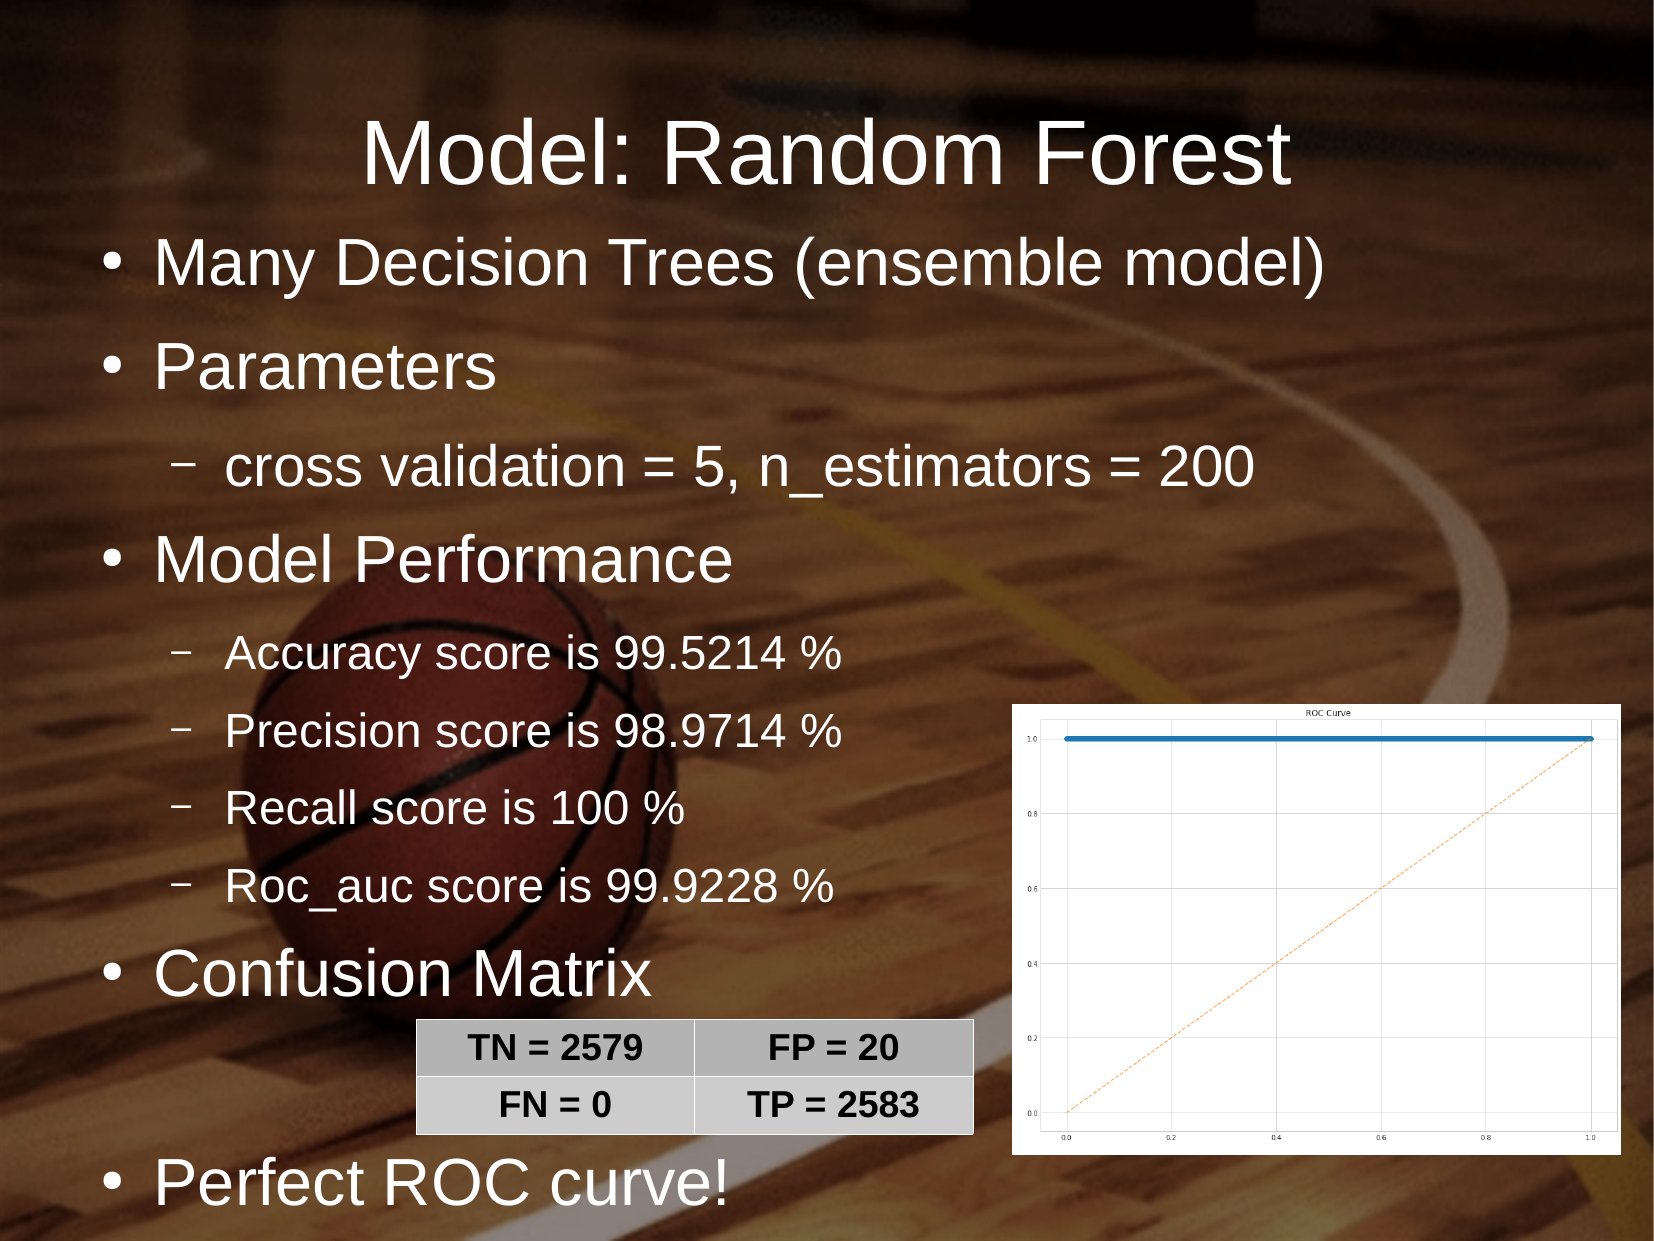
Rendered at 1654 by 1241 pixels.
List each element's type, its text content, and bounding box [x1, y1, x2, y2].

title Model: Random Forest [82, 49, 1571, 225]
table_cell FN = 0 [417, 1077, 694, 1134]
table_cell TP = 2583 [695, 1077, 973, 1134]
table_header TN = 2579 [417, 1020, 694, 1076]
list Many Decision Trees (ensemble model) Parameters cross validation = 5, n_estimators = 200 Model Performance Accuracy score is 99.5214 % Precision score is 98.9714 % Recall score is 100 % Roc_auc score is 99.9228 % Confusion Matrix Perfect ROC curve! [82, 225, 1571, 1241]
picture [1012, 704, 1621, 1156]
table_header FP = 20 [695, 1020, 973, 1076]
